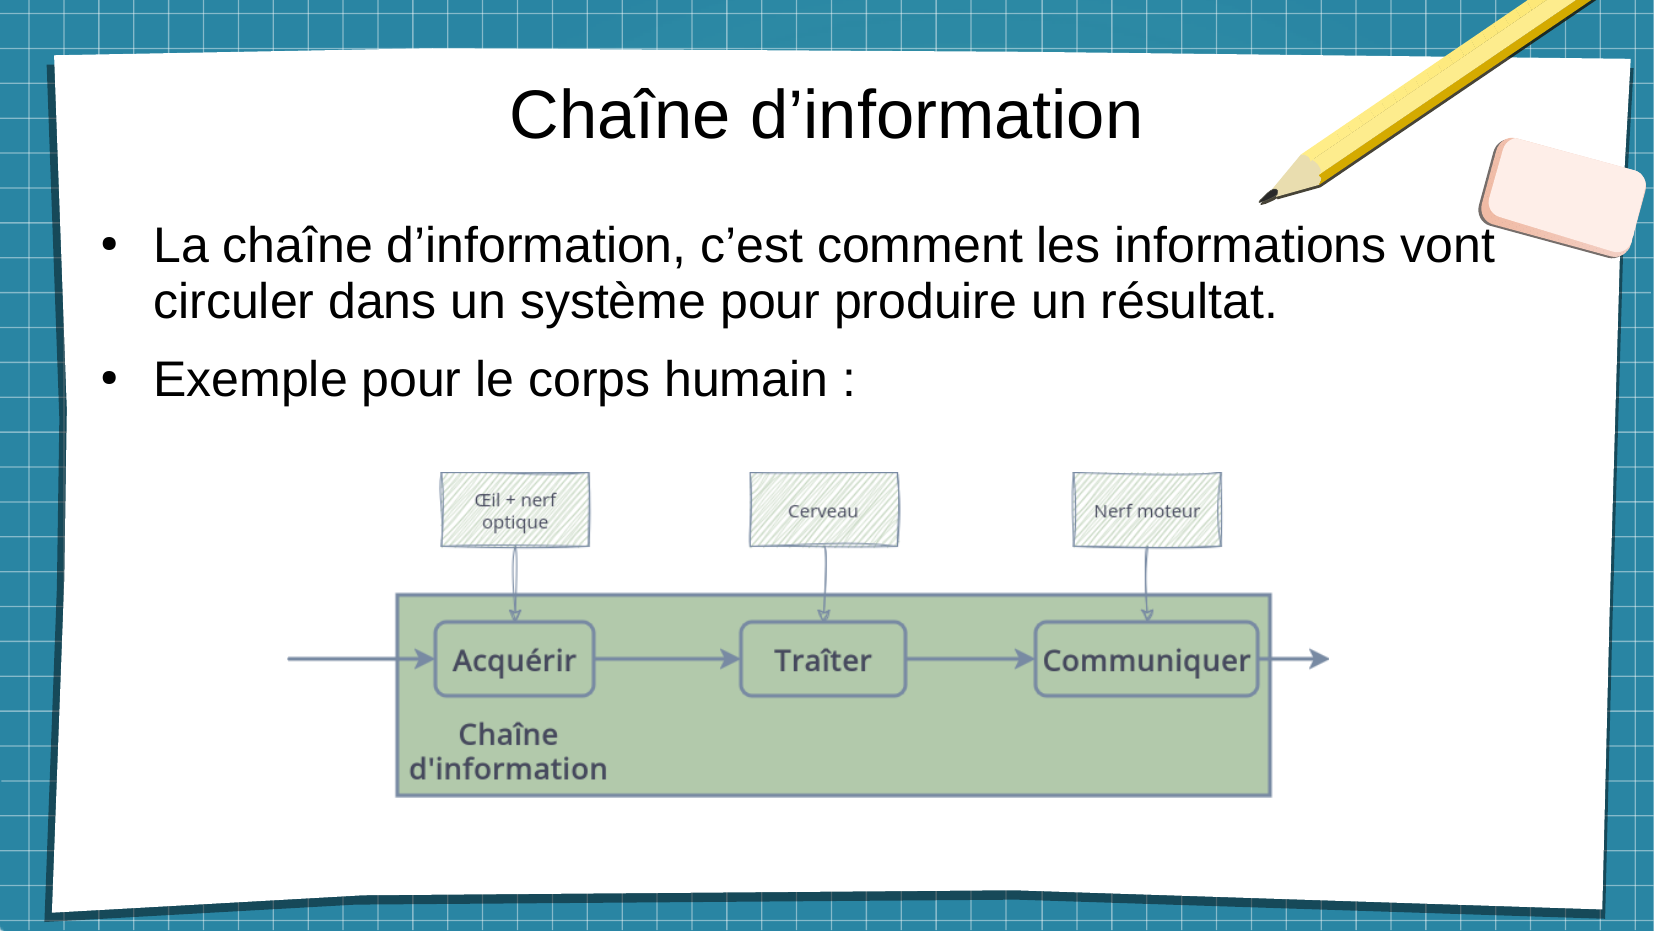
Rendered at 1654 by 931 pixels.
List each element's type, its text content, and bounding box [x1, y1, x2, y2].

list La chaîne d’information, c’est comment les informations vont circuler dans un système pour produire un résultat. Exemple pour le corps humain : [82, 217, 1571, 758]
title Chaîne d’information [82, 37, 1571, 193]
picture [287, 472, 1329, 798]
